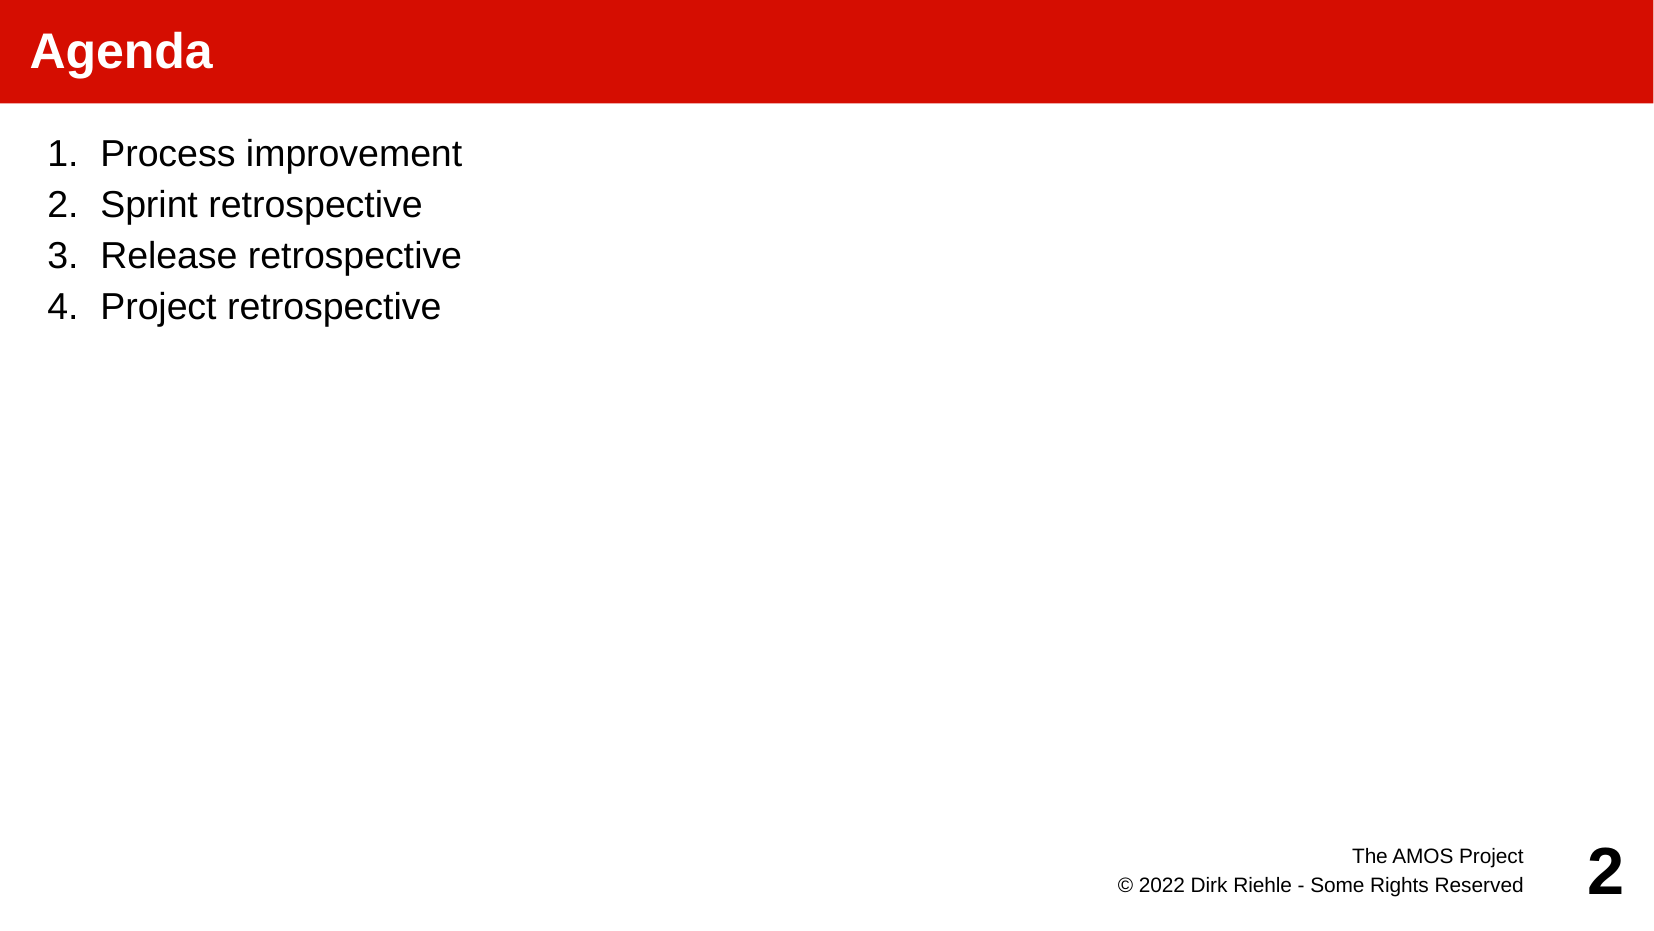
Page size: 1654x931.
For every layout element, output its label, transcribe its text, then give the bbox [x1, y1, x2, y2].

title Agenda [0, 0, 1654, 104]
list Process improvement Sprint retrospective Release retrospective Project retrospective [29, 132, 1625, 813]
